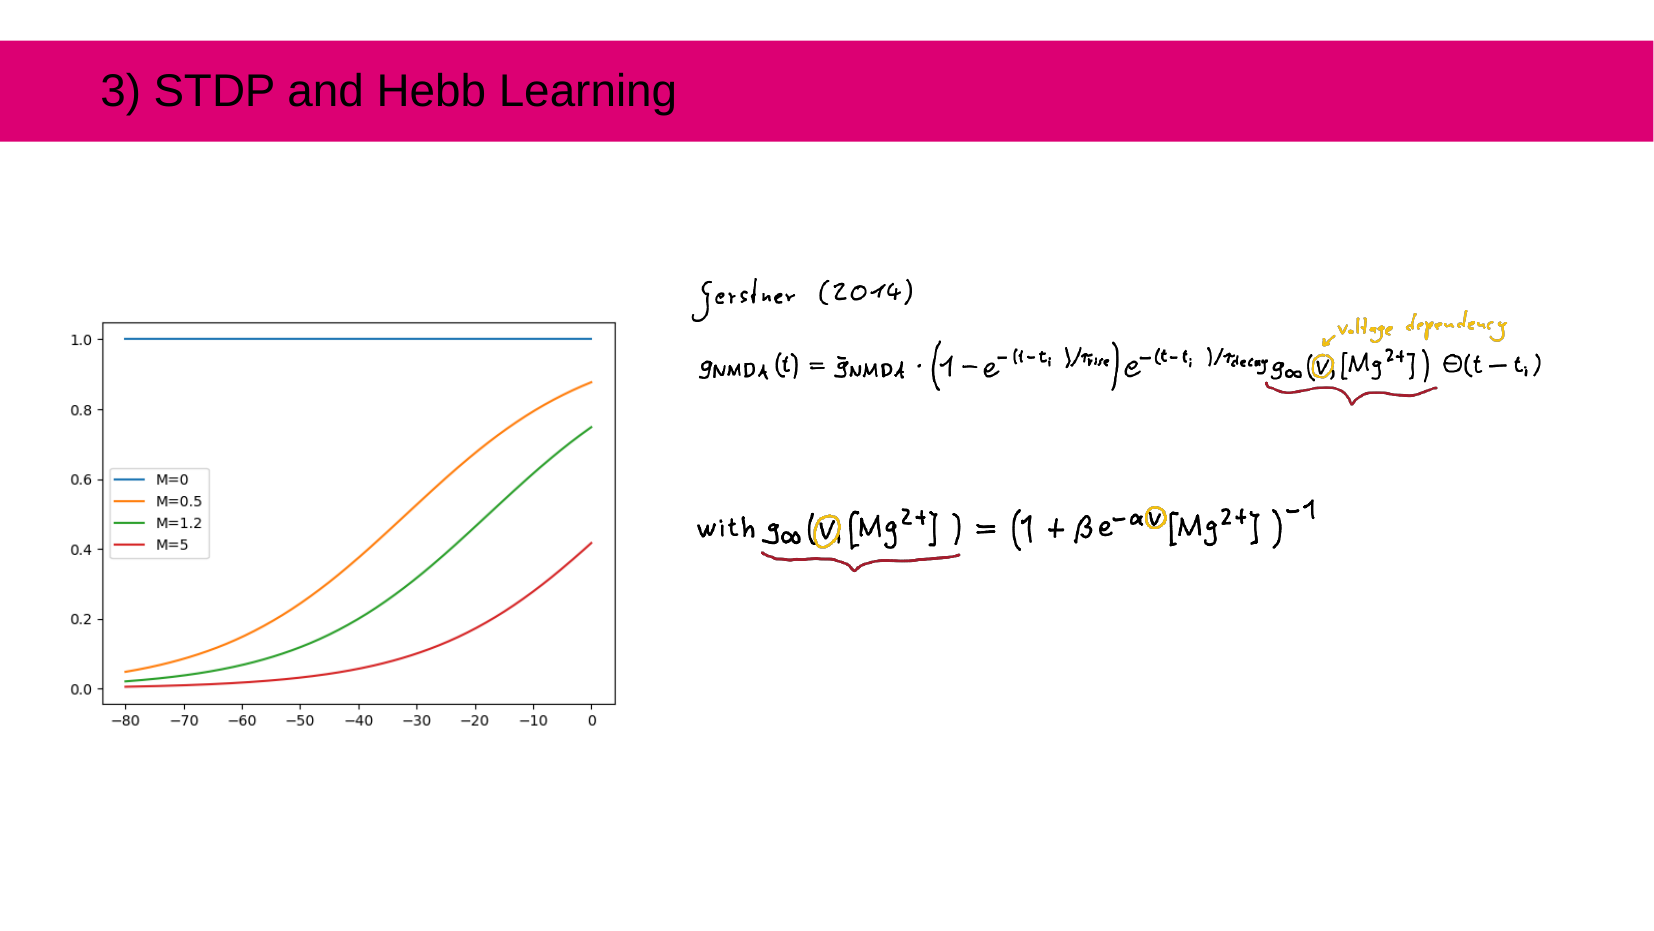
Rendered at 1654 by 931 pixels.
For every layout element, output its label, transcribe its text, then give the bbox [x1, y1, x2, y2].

picture [682, 484, 1329, 587]
text_box [1034, 40, 1654, 142]
text_box [0, 40, 82, 142]
picture [59, 312, 624, 739]
title STDP and Hebb Learning [82, 13, 1034, 168]
picture [679, 265, 1553, 420]
